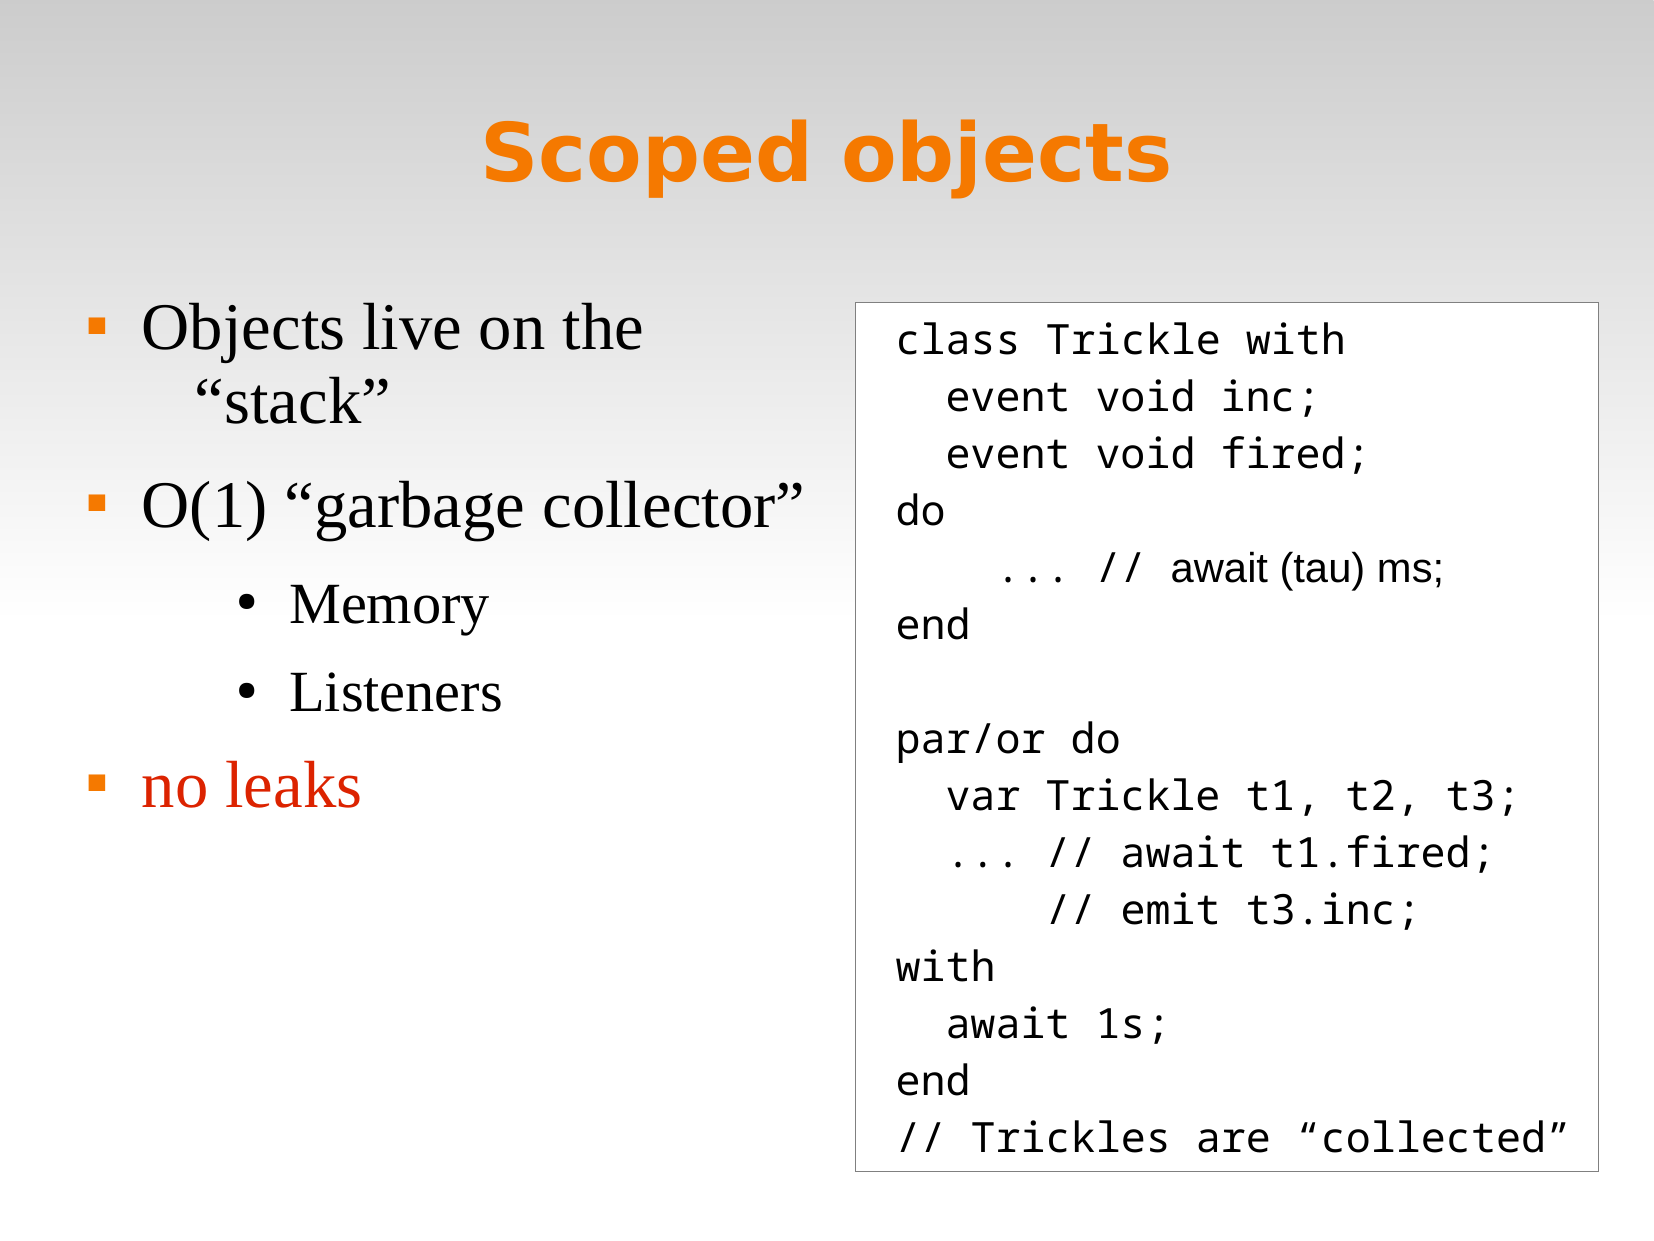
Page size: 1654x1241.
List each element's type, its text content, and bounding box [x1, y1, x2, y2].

title Scoped objects [82, 49, 1571, 257]
list Objects live on the “stack” O(1) “garbage collector” Memory Listeners no leaks [53, 290, 827, 1094]
text_box class Trickle with event void inc; event void fired; do ... // await (tau) ms; end par/or do var Trickle t1, t2, t3; ... // await t1.fired; // emit t3.inc; with await 1s; end // Trickles are “collected” [855, 302, 1599, 1047]
